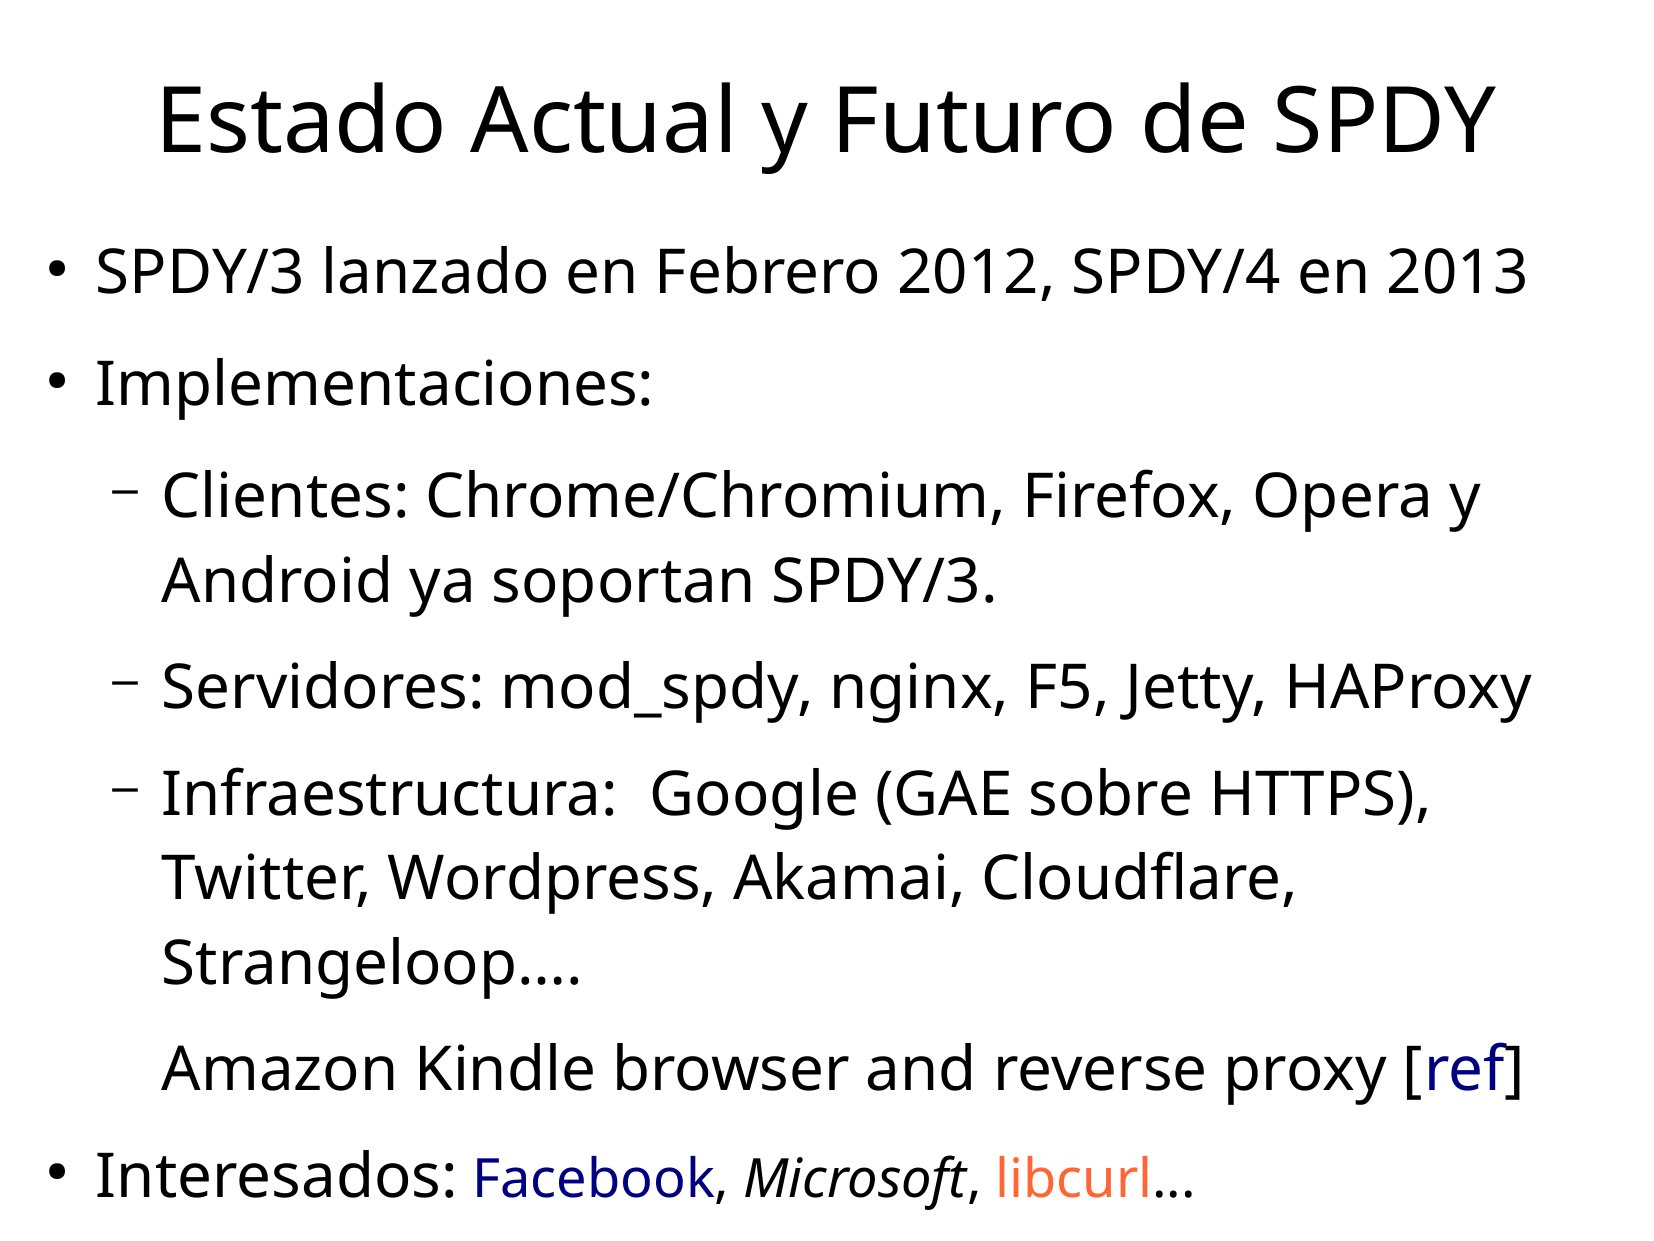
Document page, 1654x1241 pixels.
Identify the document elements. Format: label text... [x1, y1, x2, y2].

title Estado Actual y Futuro de SPDY [82, 13, 1571, 222]
list SPDY/3 lanzado en Febrero 2012, SPDY/4 en 2013 Implementaciones: Clientes: Chrome/Chromium, Firefox, Opera y Android ya soportan SPDY/3. Servidores: mod_spdy, nginx, F5, Jetty, HAProxy Infraestructura: Google (GAE sobre HTTPS), Twitter, Wordpress, Akamai, Cloudflare, Strangeloop…. Amazon Kindle browser and reverse proxy [ref] Interesados: Facebook, Microsoft, libcurl... [29, 227, 1642, 1220]
